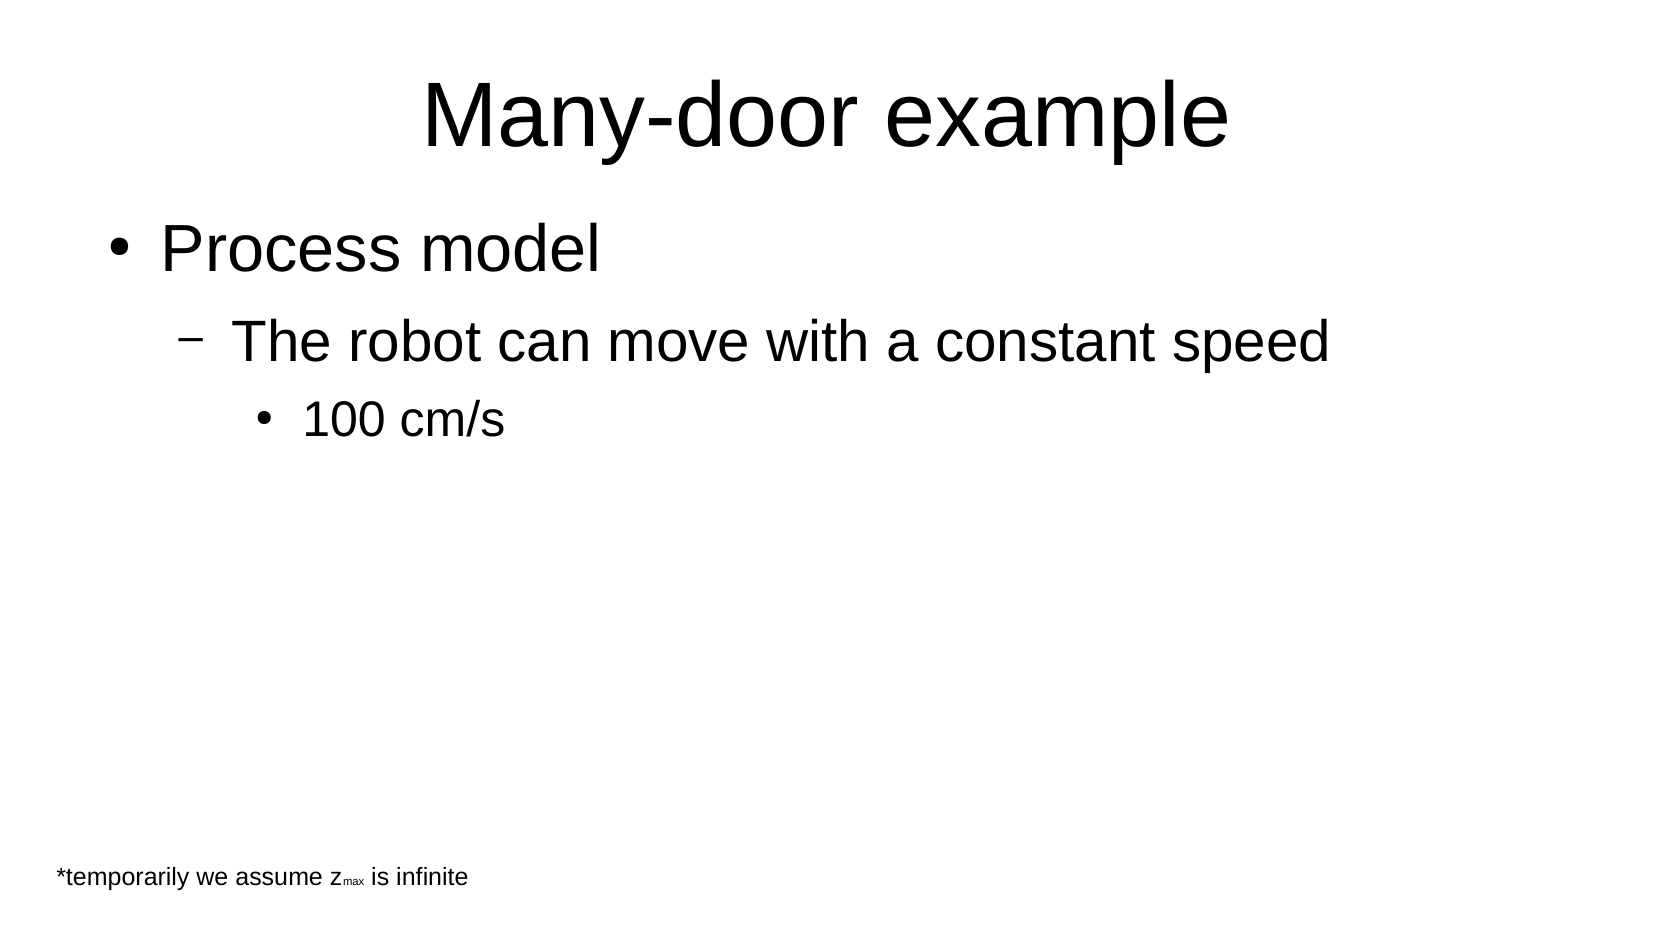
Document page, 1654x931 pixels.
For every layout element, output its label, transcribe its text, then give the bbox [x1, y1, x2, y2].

list Process model The robot can move with a constant speed 100 cm/s [90, 210, 1579, 751]
text_box *temporarily we assume zmax is infinite [41, 855, 1096, 901]
title Many-door example [82, 37, 1571, 193]
